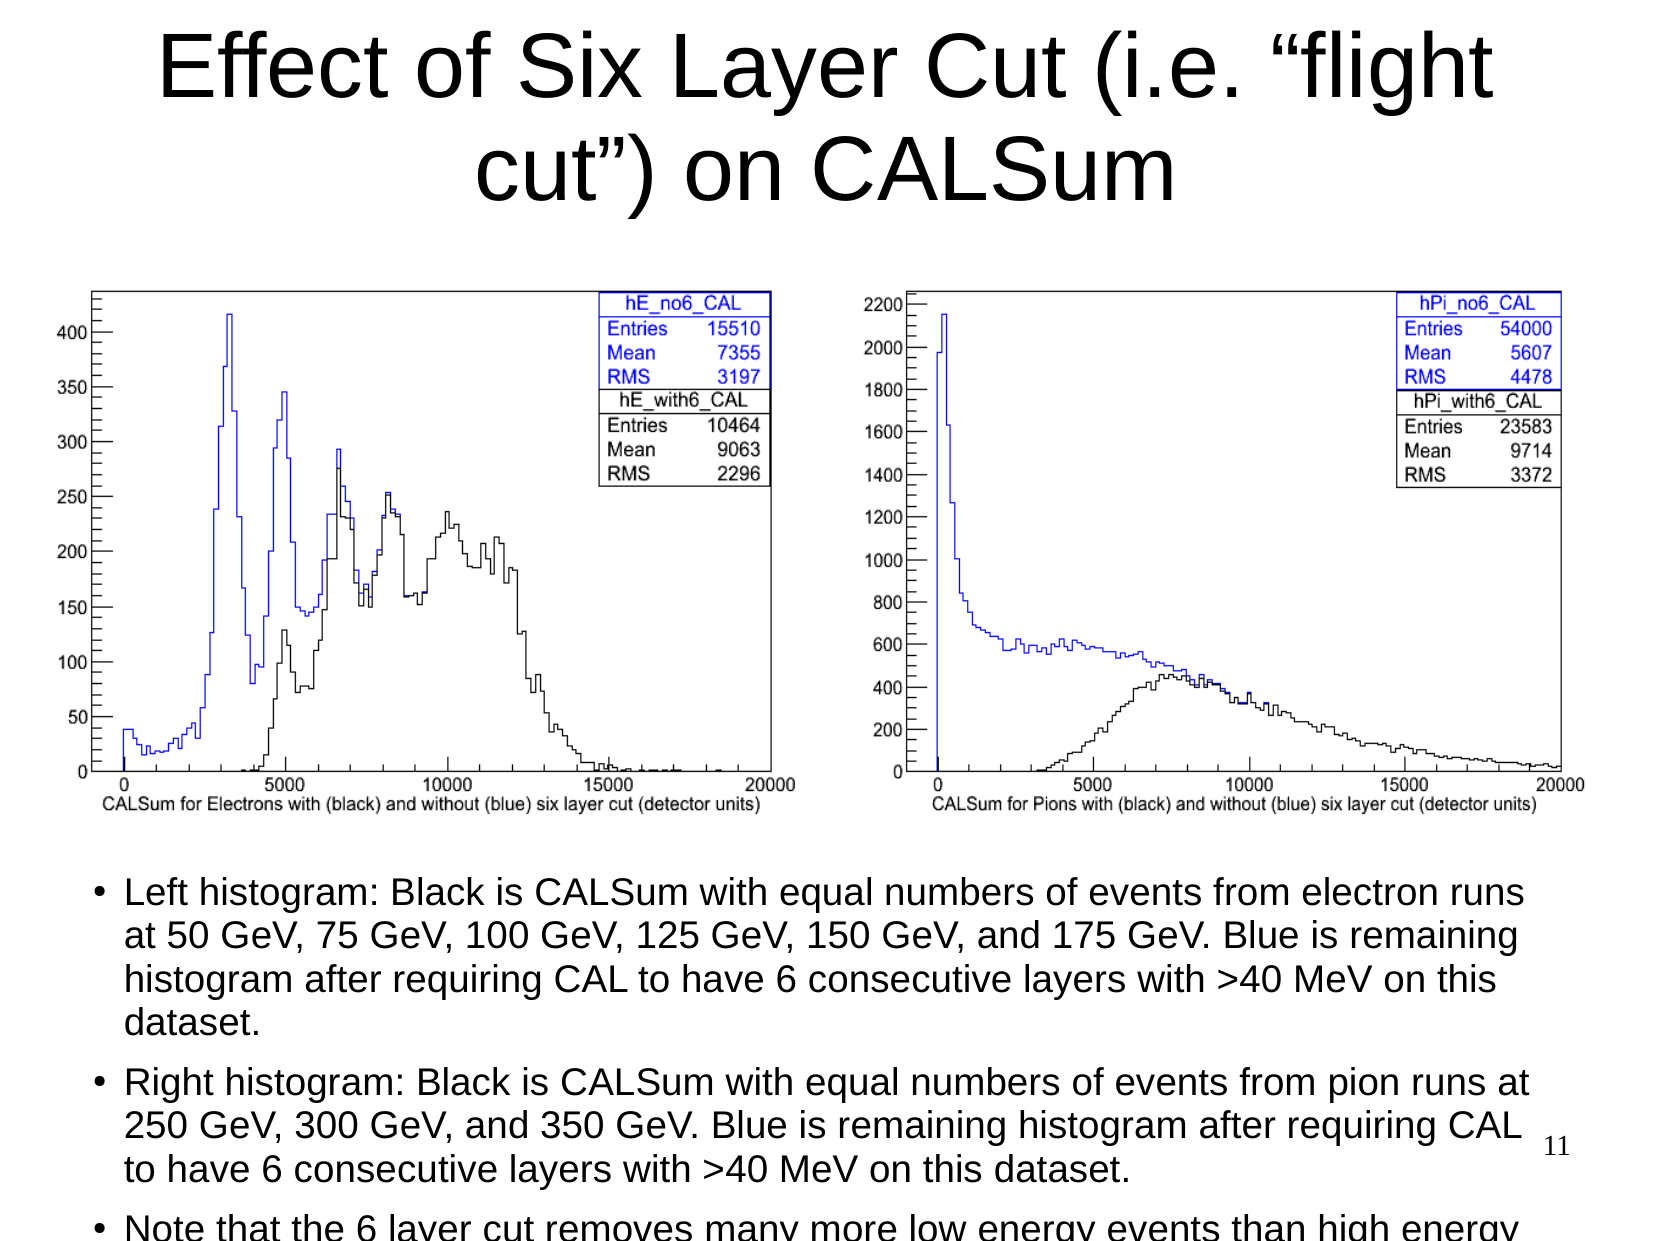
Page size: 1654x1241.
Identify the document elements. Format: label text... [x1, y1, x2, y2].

list Left histogram: Black is CALSum with equal numbers of events from electron runs at 50 GeV, 75 GeV, 100 GeV, 125 GeV, 150 GeV, and 175 GeV. Blue is remaining histogram after requiring CAL to have 6 consecutive layers with >40 MeV on this dataset. Right histogram: Black is CALSum with equal numbers of events from pion runs at 250 GeV, 300 GeV, and 350 GeV. Blue is remaining histogram after requiring CAL to have 6 consecutive layers with >40 MeV on this dataset. Note that the 6 layer cut removes many more low energy events than high energy events For analysis, must weight with equal amounts of all energies AFTER 6 layer cut. [82, 870, 1538, 1241]
title Effect of Six Layer Cut (i.e. “flight cut”) on CALSum [82, 13, 1571, 222]
picture [7, 231, 1643, 832]
